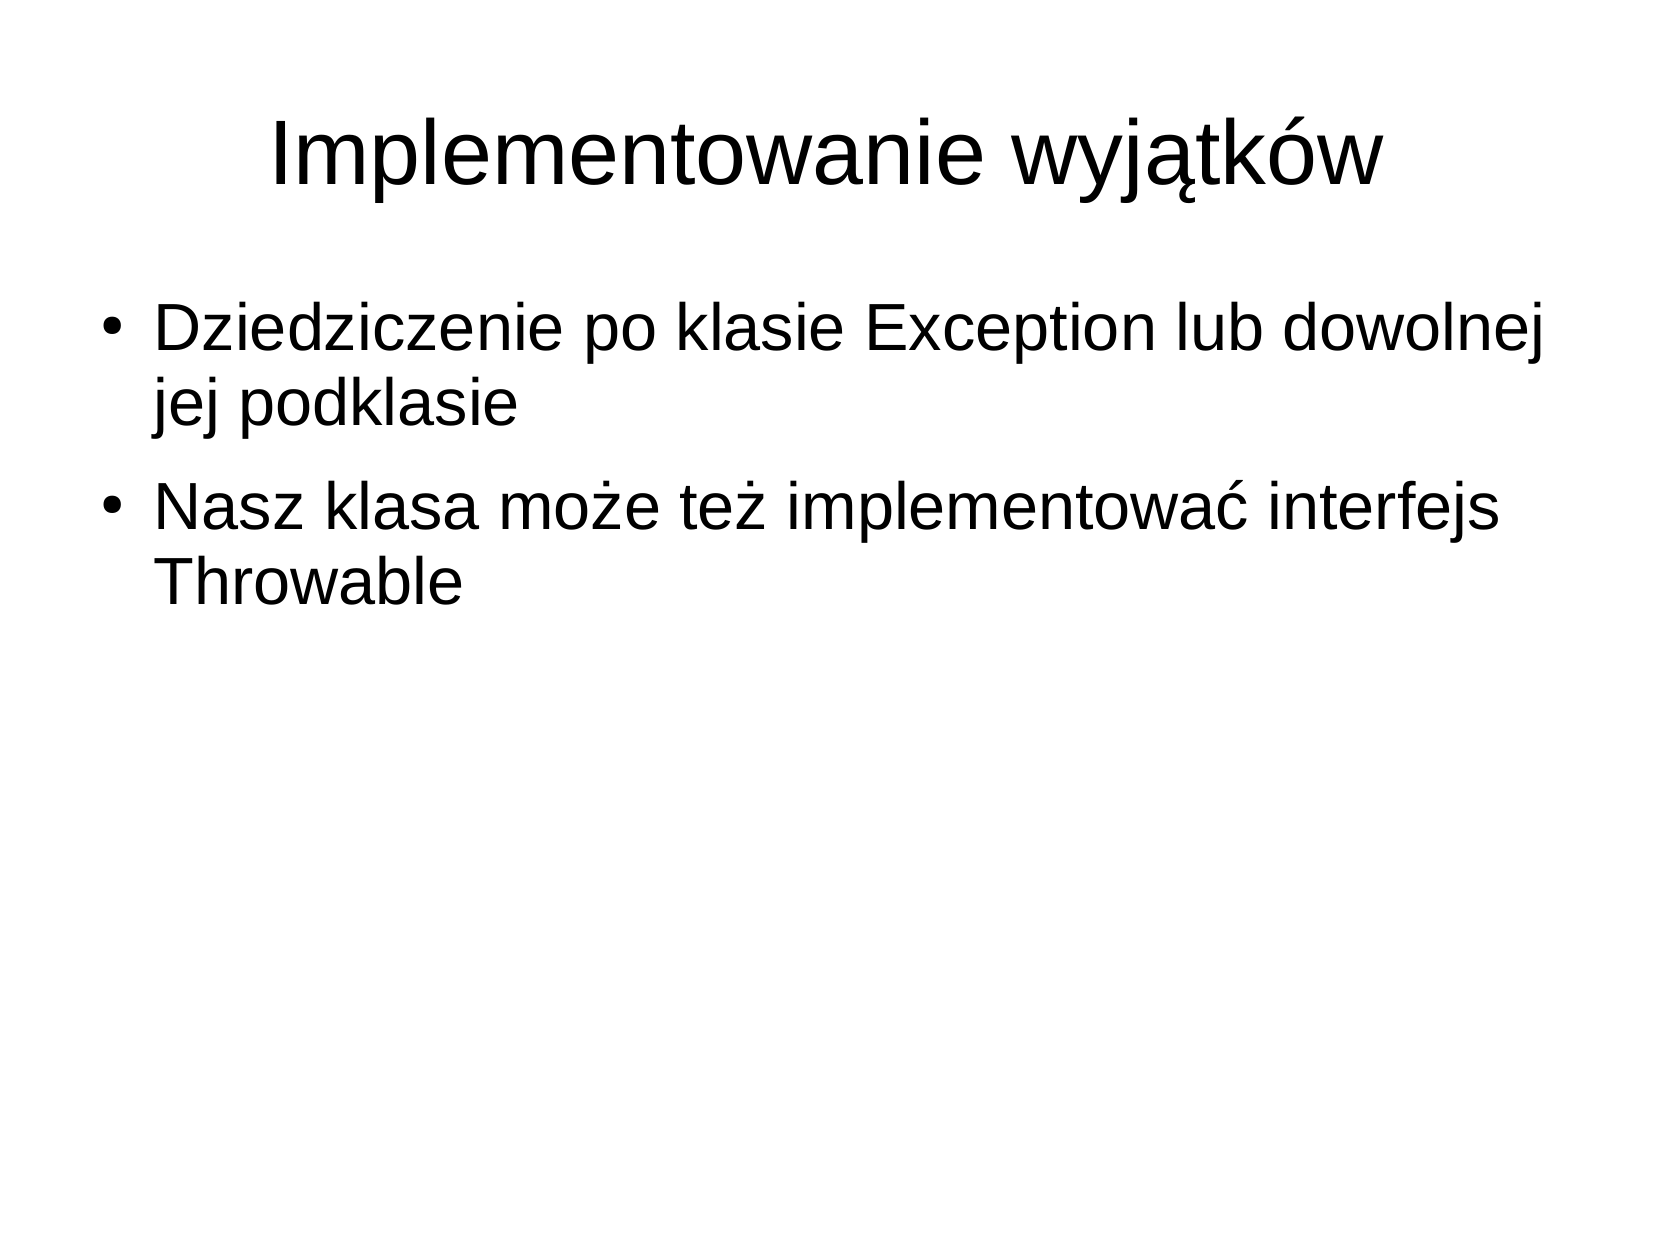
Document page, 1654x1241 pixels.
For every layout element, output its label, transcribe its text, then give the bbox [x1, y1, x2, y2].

title Implementowanie wyjątków [82, 49, 1571, 257]
list Dziedziczenie po klasie Exception lub dowolnej jej podklasie Nasz klasa może też implementować interfejs Throwable [82, 290, 1571, 1010]
